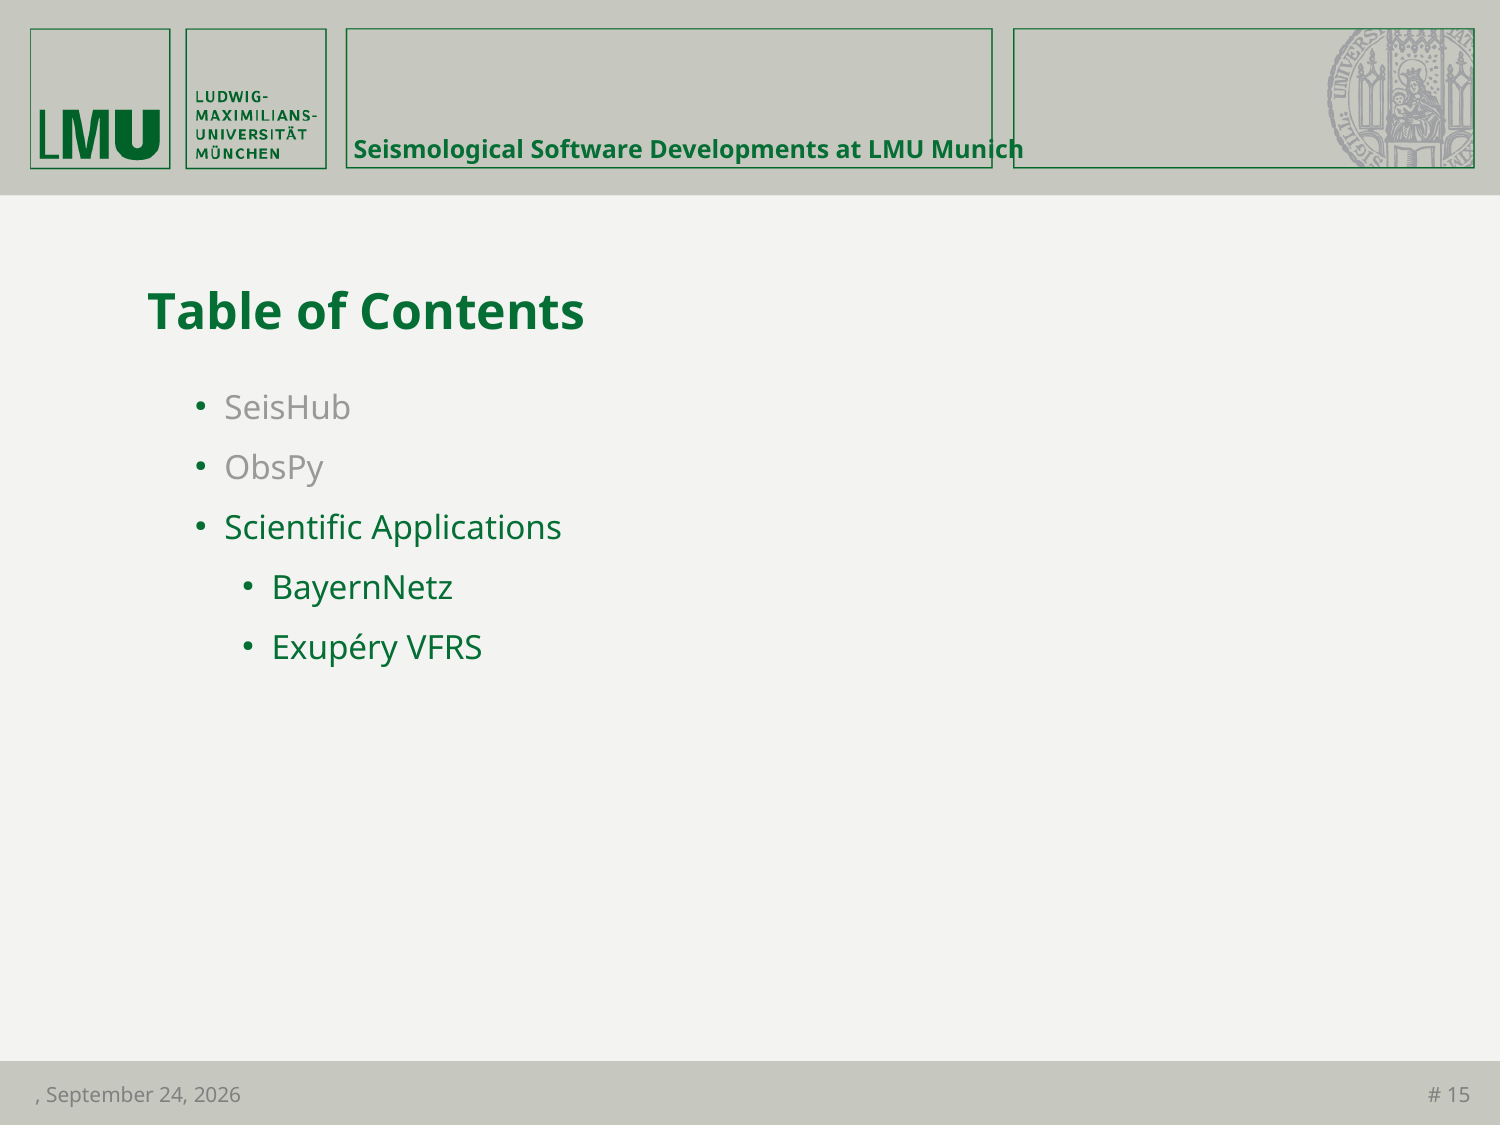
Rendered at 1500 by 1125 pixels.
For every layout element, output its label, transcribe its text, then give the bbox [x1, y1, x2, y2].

title Table of Contents [147, 265, 1359, 355]
picture [0, 0, 1500, 1125]
list SeisHub ObsPy Scientific Applications BayernNetz Exupéry VFRS [147, 383, 1359, 1004]
